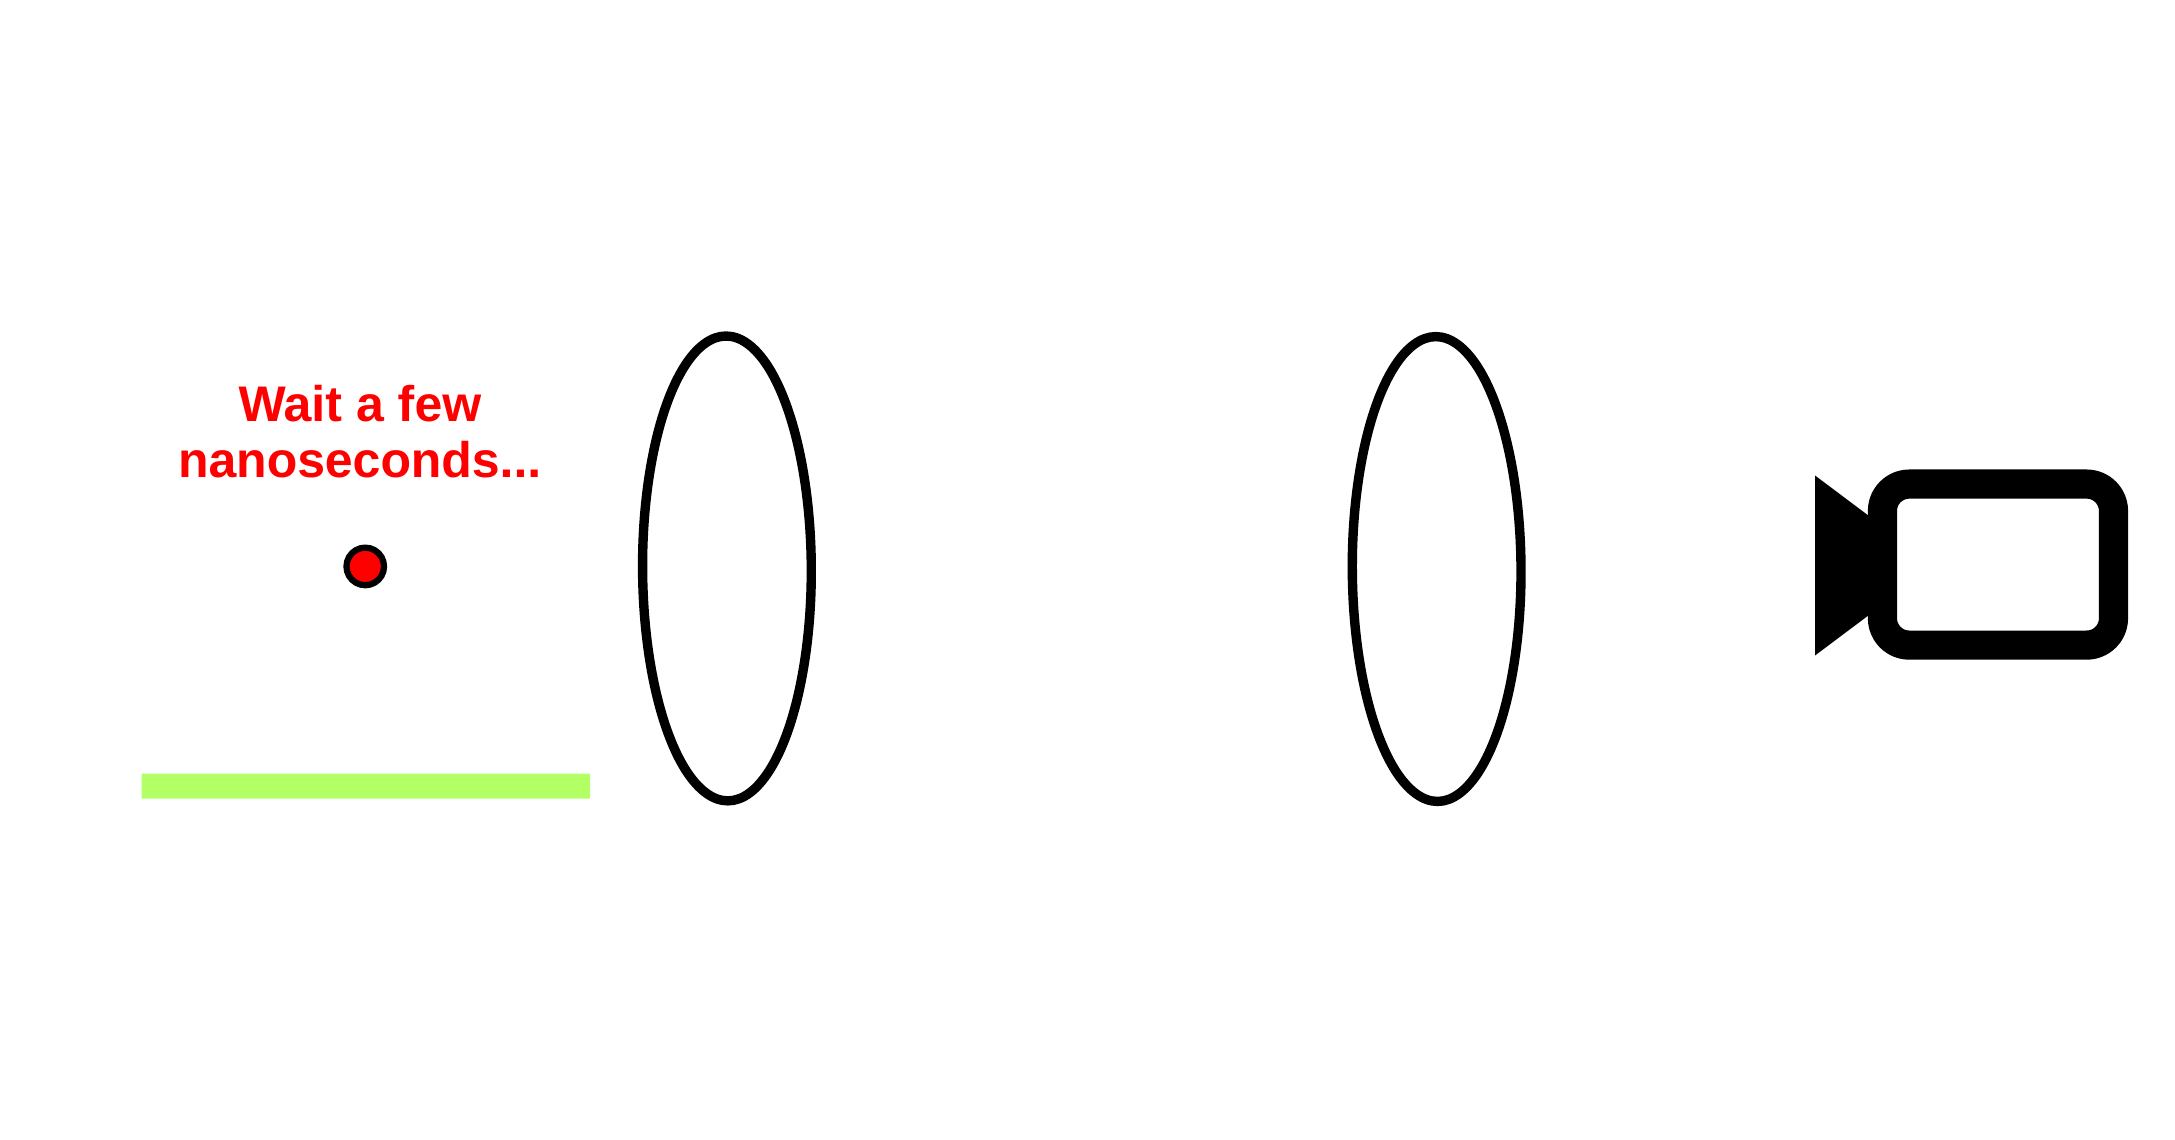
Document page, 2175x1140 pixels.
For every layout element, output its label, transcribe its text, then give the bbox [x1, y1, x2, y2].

text_box [642, 336, 812, 801]
text_box [1352, 336, 1522, 802]
text_box [346, 547, 385, 586]
text_box Wait a few nanoseconds... [150, 368, 571, 496]
text_box [1882, 484, 2114, 646]
text_box [1815, 475, 1876, 656]
